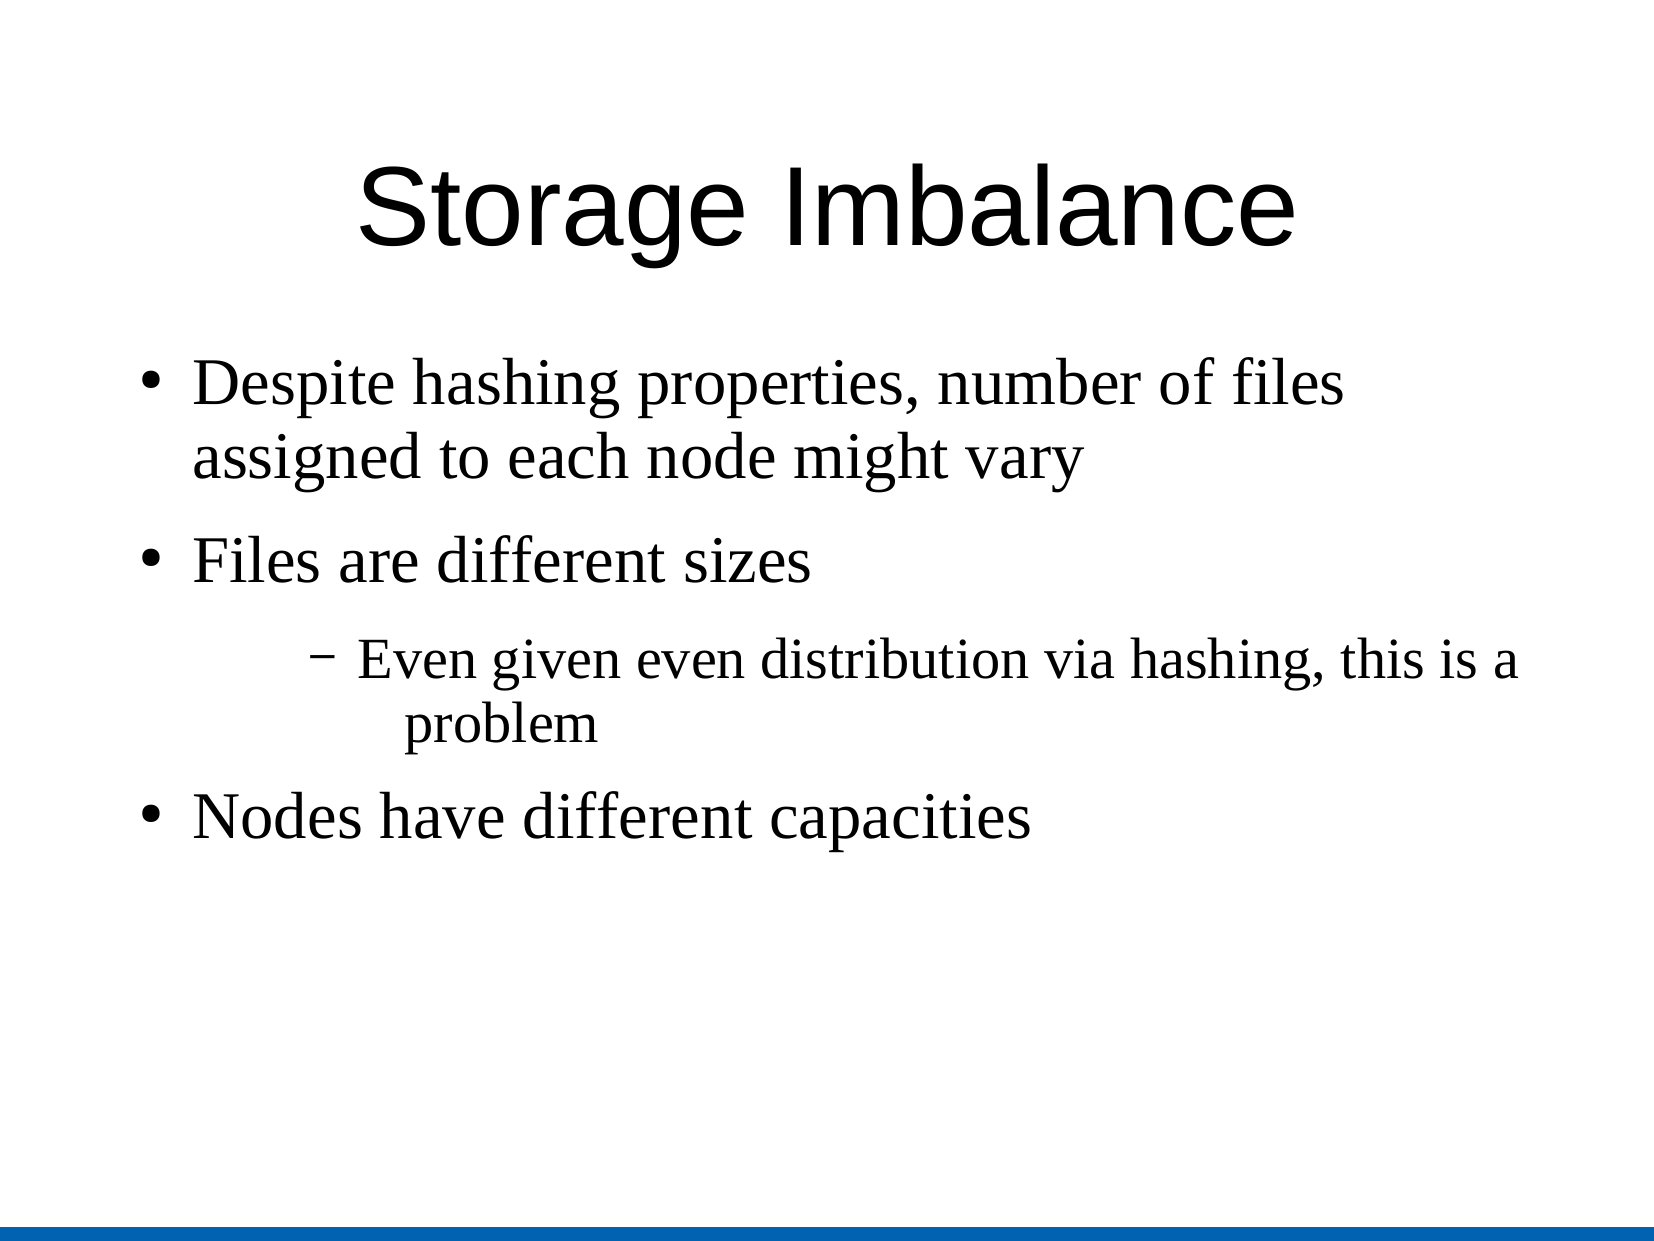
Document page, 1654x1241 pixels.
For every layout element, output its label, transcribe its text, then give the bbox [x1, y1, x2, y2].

title Storage Imbalance [121, 102, 1533, 311]
list Despite hashing properties, number of files assigned to each node might vary Files are different sizes Even given even distribution via hashing, this is a problem Nodes have different capacities [121, 344, 1533, 1127]
